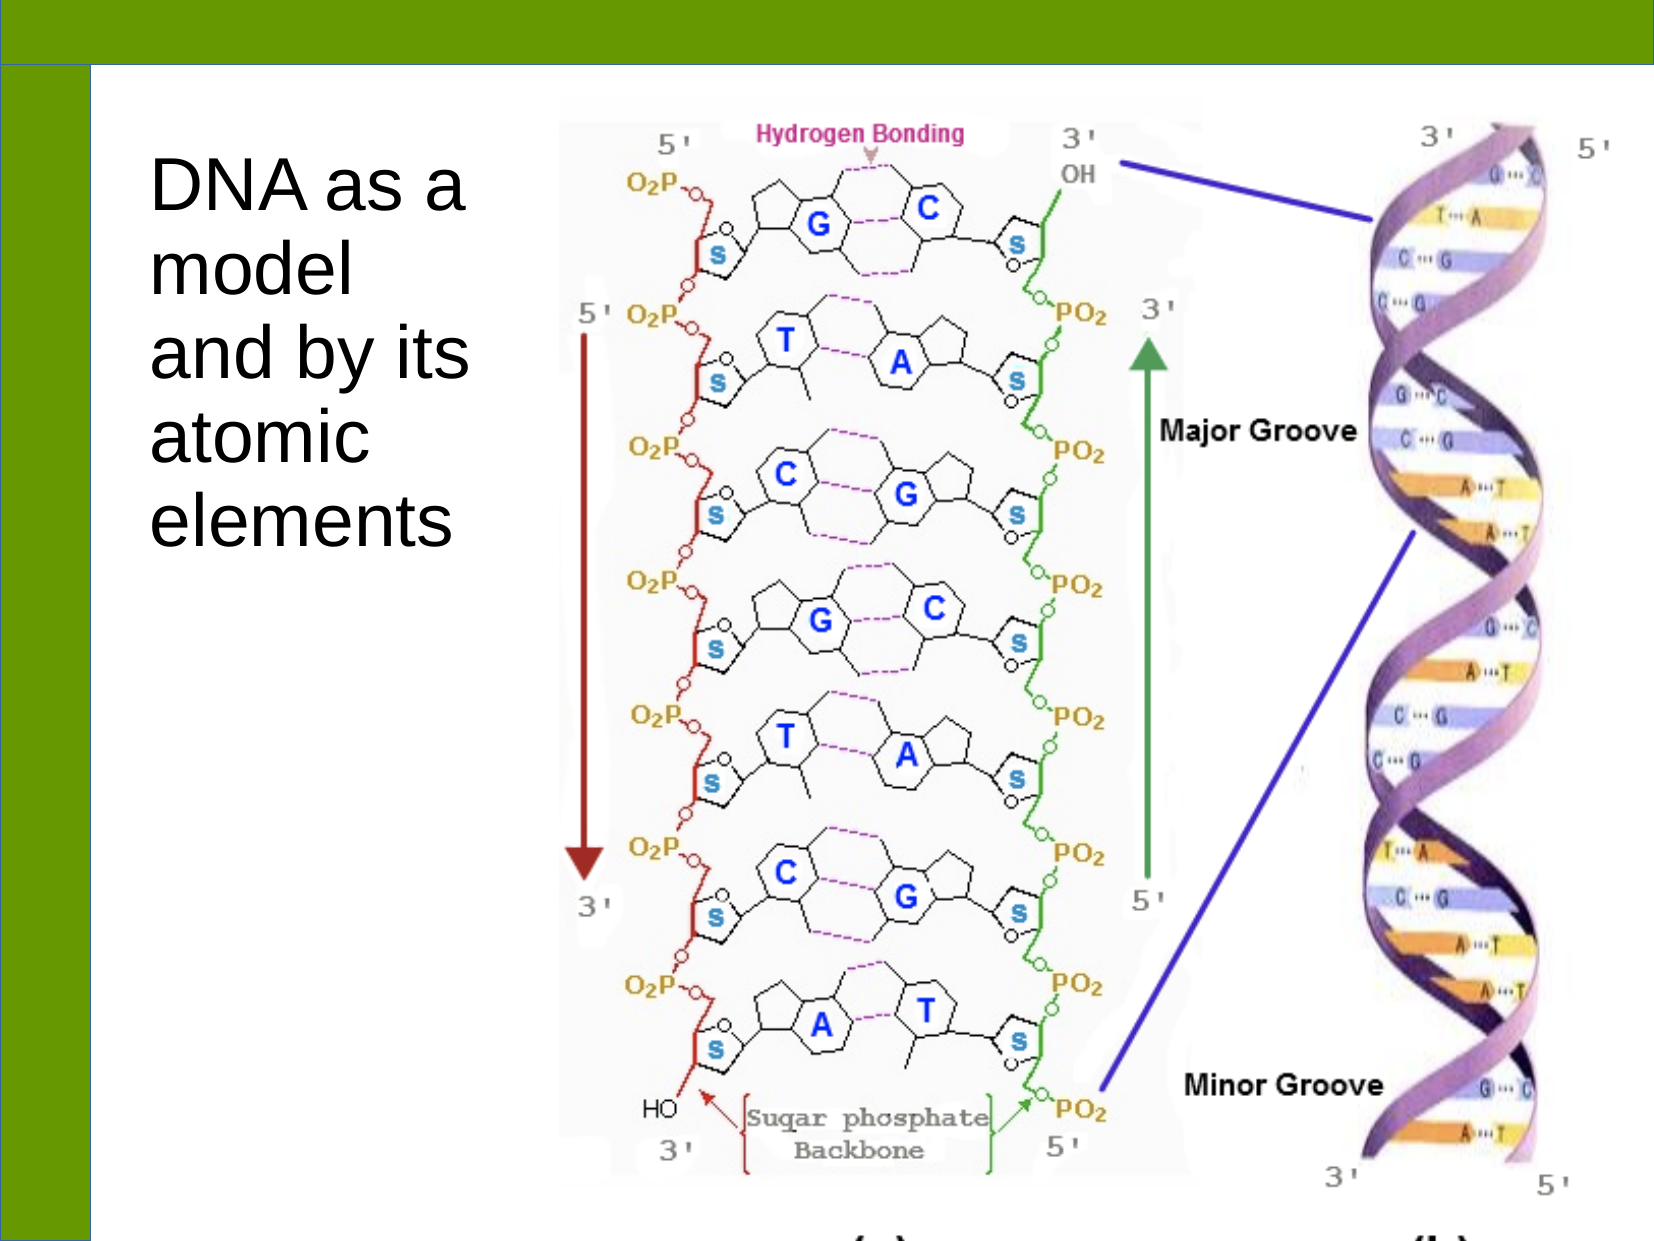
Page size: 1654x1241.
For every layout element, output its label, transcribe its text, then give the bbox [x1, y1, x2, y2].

text_box [0, 0, 1654, 1241]
text_box DNA as a model and by its atomic elements [135, 135, 511, 570]
picture [559, 96, 1654, 1241]
